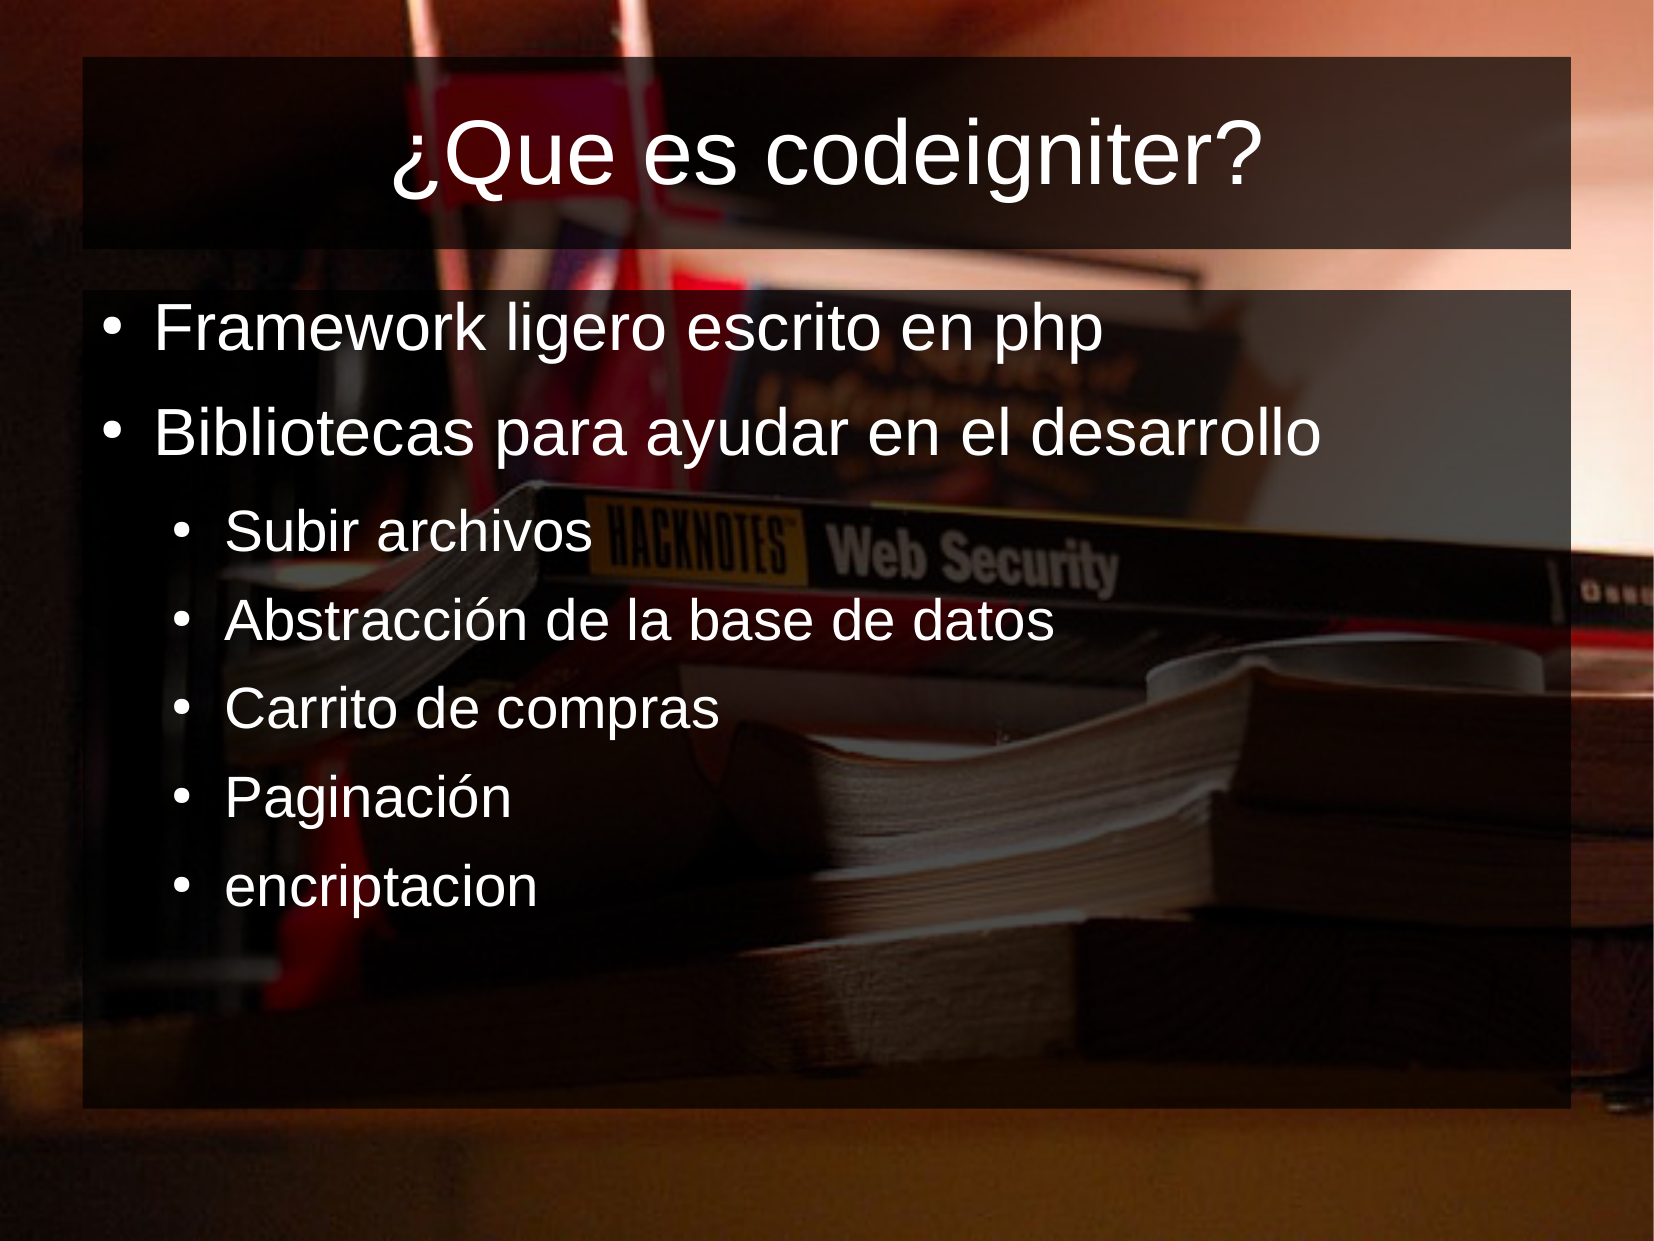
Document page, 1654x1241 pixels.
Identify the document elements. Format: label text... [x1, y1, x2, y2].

list Framework ligero escrito en php Bibliotecas para ayudar en el desarrollo Subir archivos Abstracción de la base de datos Carrito de compras Paginación encriptacion [82, 290, 1571, 1109]
title ¿Que es codeigniter? [82, 56, 1571, 250]
picture [0, 0, 1654, 1241]
